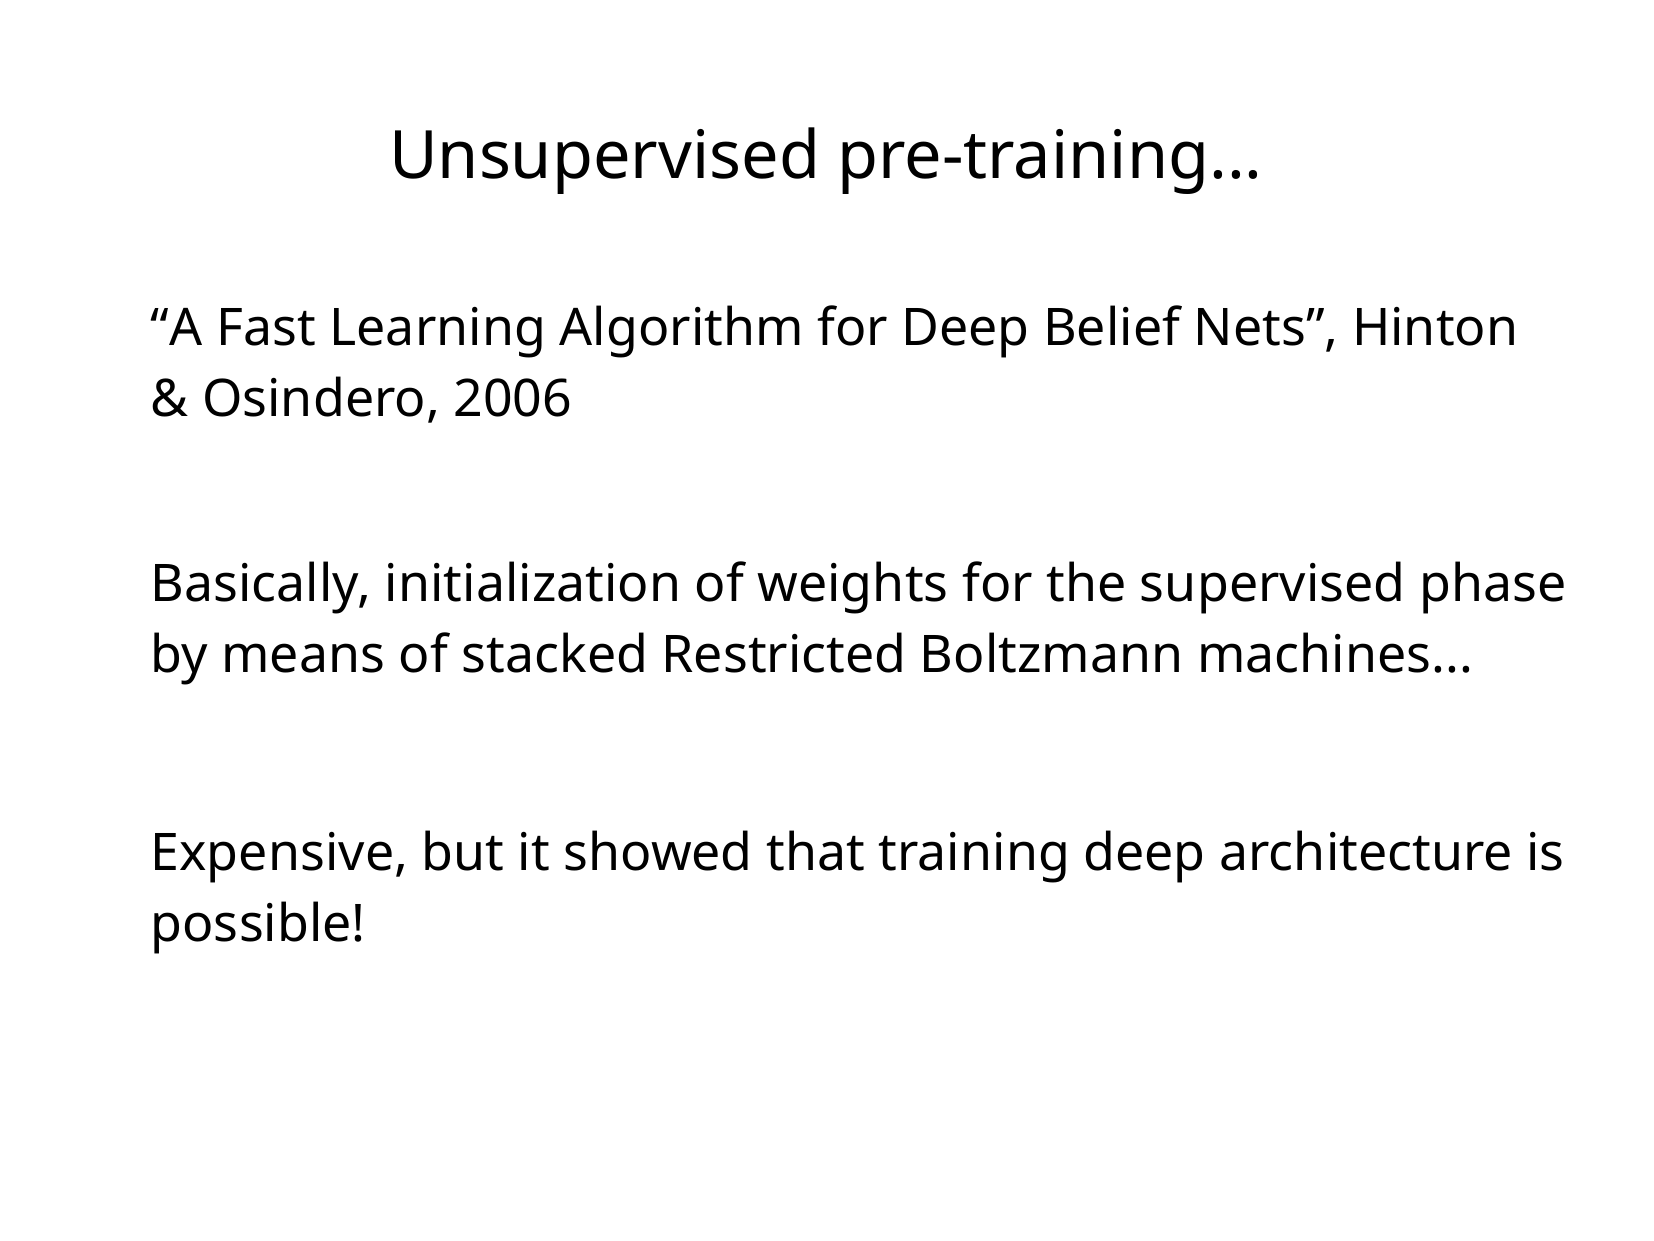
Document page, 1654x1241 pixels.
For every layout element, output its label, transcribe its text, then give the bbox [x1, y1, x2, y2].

list “A Fast Learning Algorithm for Deep Belief Nets”, Hinton & Osindero, 2006 Basically, initialization of weights for the supervised phase by means of stacked Restricted Boltzmann machines... Expensive, but it showed that training deep architecture is possible! [82, 290, 1571, 1010]
title Unsupervised pre-training... [82, 49, 1571, 257]
